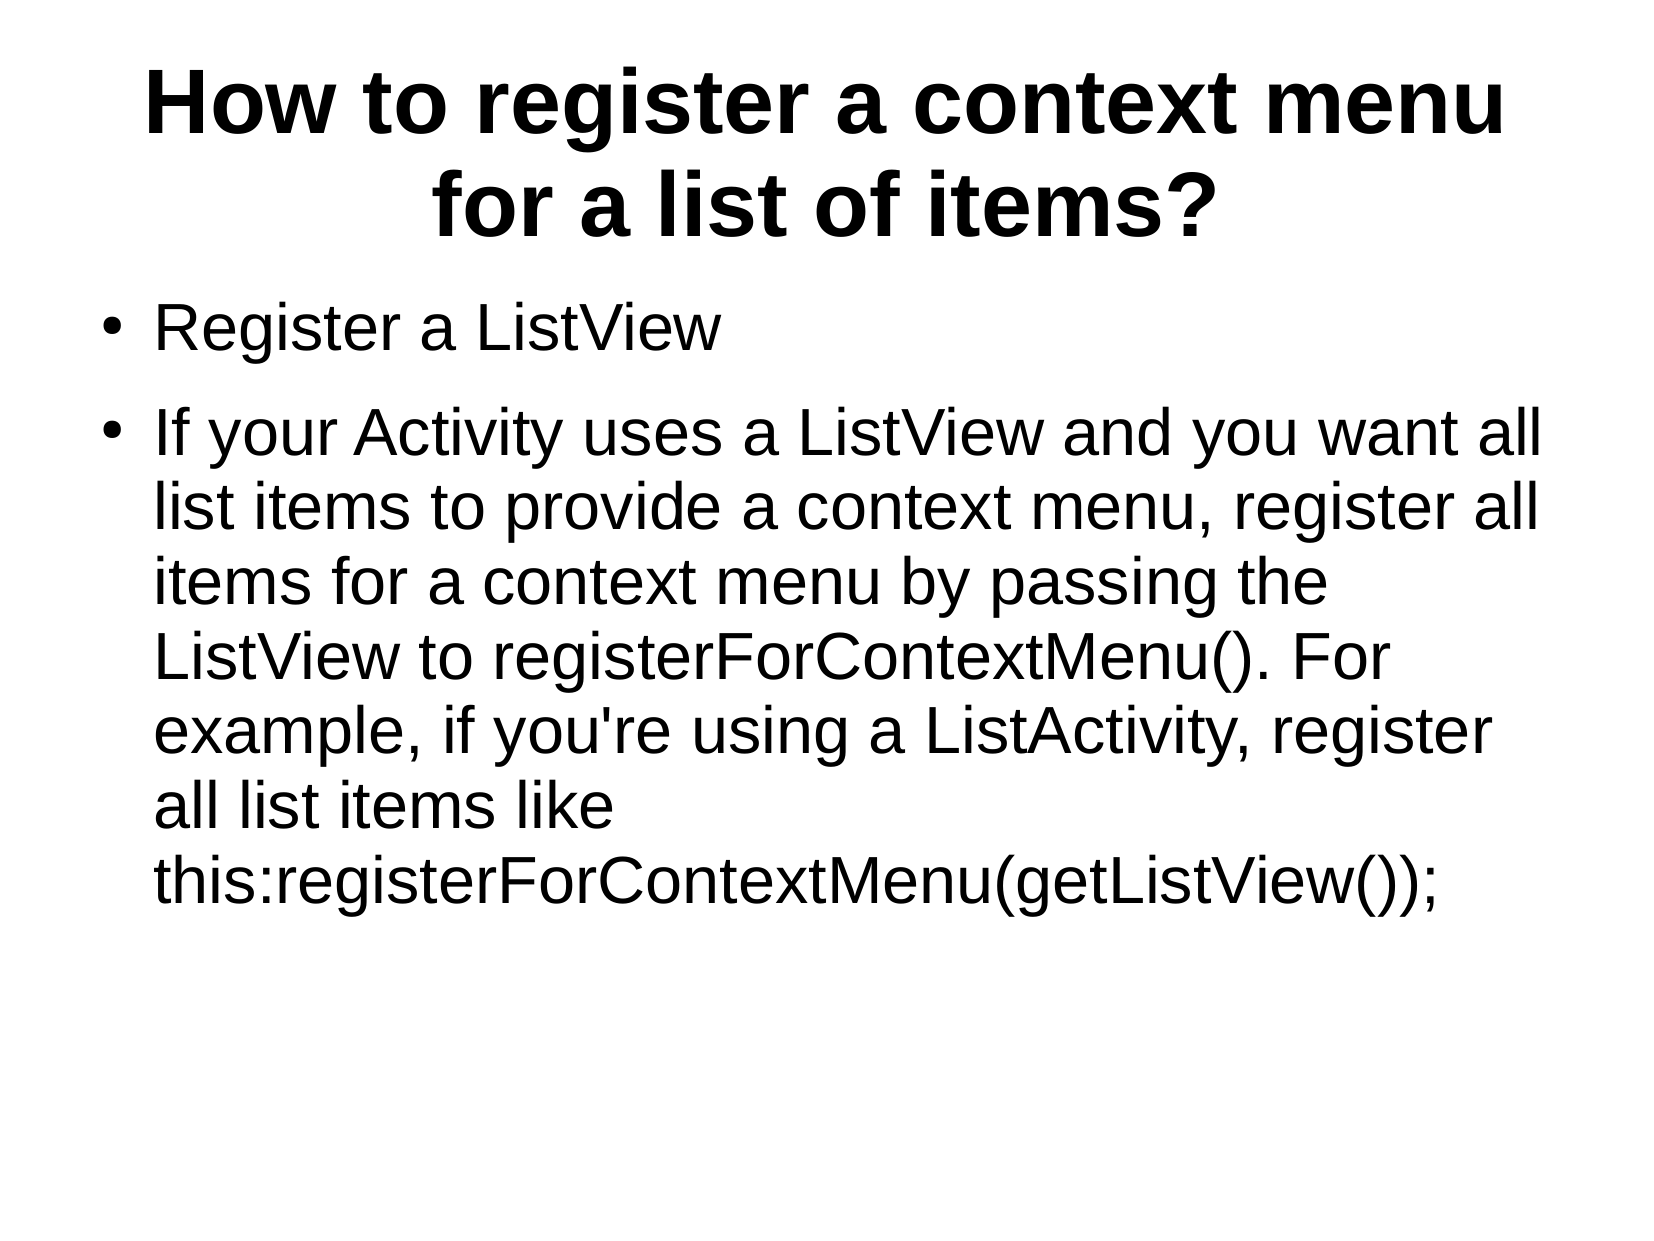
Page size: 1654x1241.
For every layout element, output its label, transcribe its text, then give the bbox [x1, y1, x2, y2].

list Register a ListView If your Activity uses a ListView and you want all list items to provide a context menu, register all items for a context menu by passing the ListView to registerForContextMenu(). For example, if you're using a ListActivity, register all list items like this:registerForContextMenu(getListView()); [82, 290, 1571, 1094]
title How to register a context menu for a list of items? [82, 49, 1571, 257]
